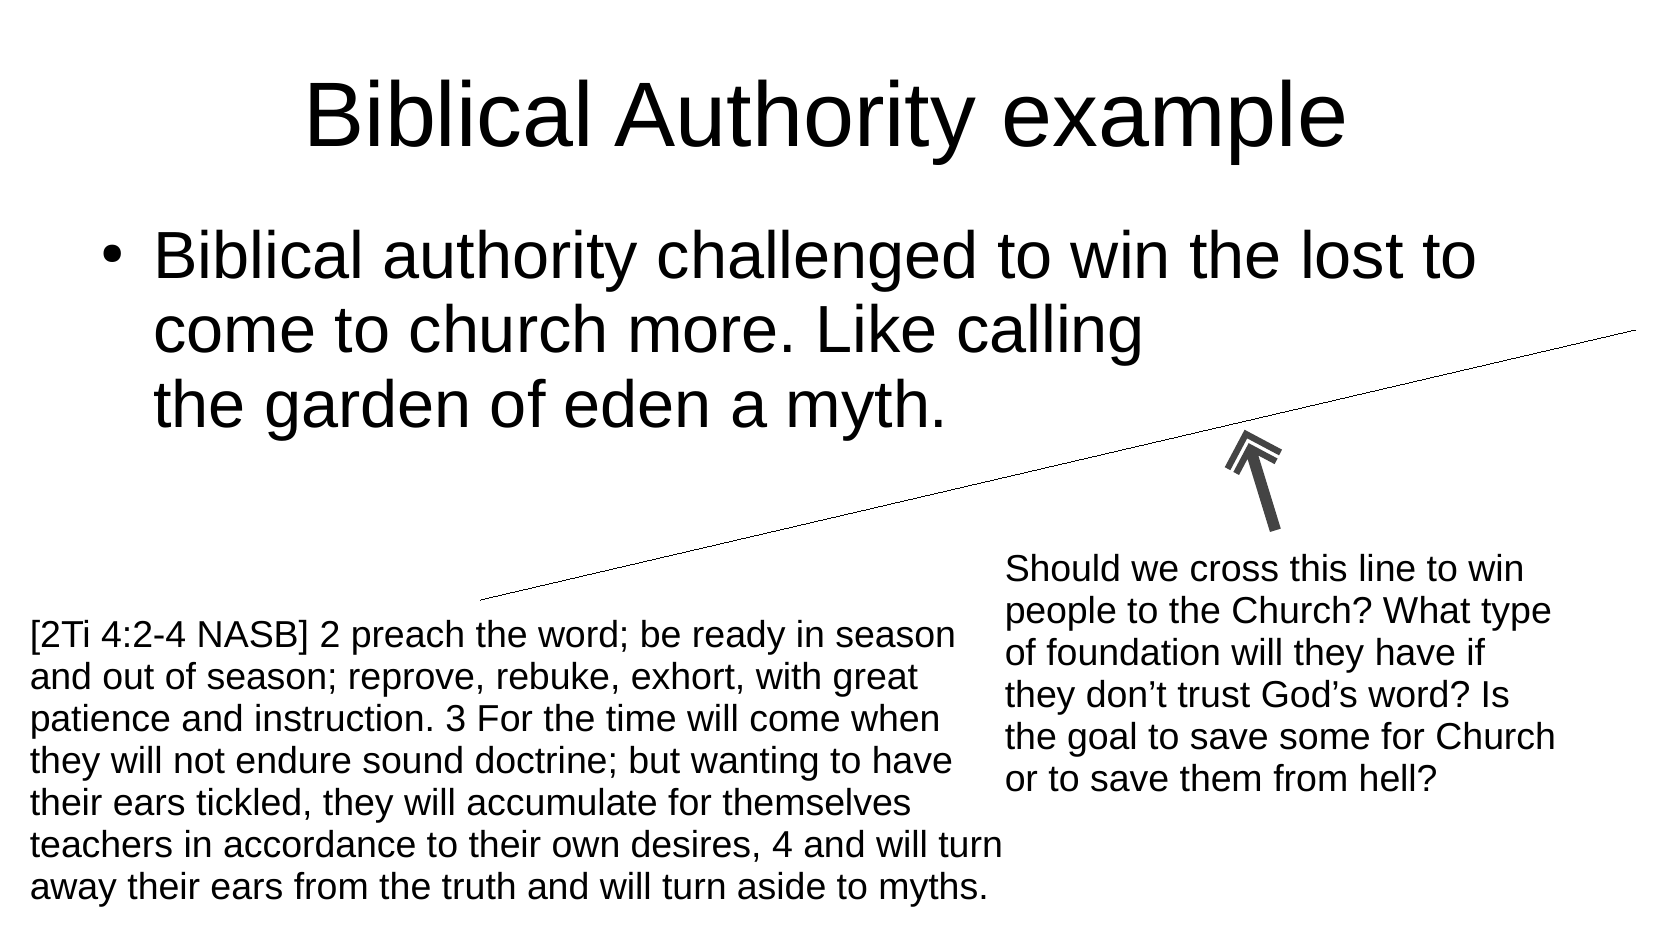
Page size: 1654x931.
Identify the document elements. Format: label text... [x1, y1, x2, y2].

picture [1215, 420, 1306, 540]
text_box Should we cross this line to win people to the Church? What type of foundation will they have if they don’t trust God’s word? Is the goal to save some for Church or to save them from hell? [990, 540, 1576, 807]
text_box [2Ti 4:2-4 NASB] 2 preach the word; be ready in season and out of season; reprove, rebuke, exhort, with great patience and instruction. 3 For the time will come when they will not endure sound doctrine; but wanting to have their ears tickled, they will accumulate for themselves teachers in accordance to their own desires, 4 and will turn away their ears from the truth and will turn aside to myths. [15, 606, 1026, 916]
title Biblical Authority example [82, 37, 1571, 193]
list Biblical authority challenged to win the lost to come to church more. Like calling the garden of eden a myth. [82, 217, 1571, 606]
